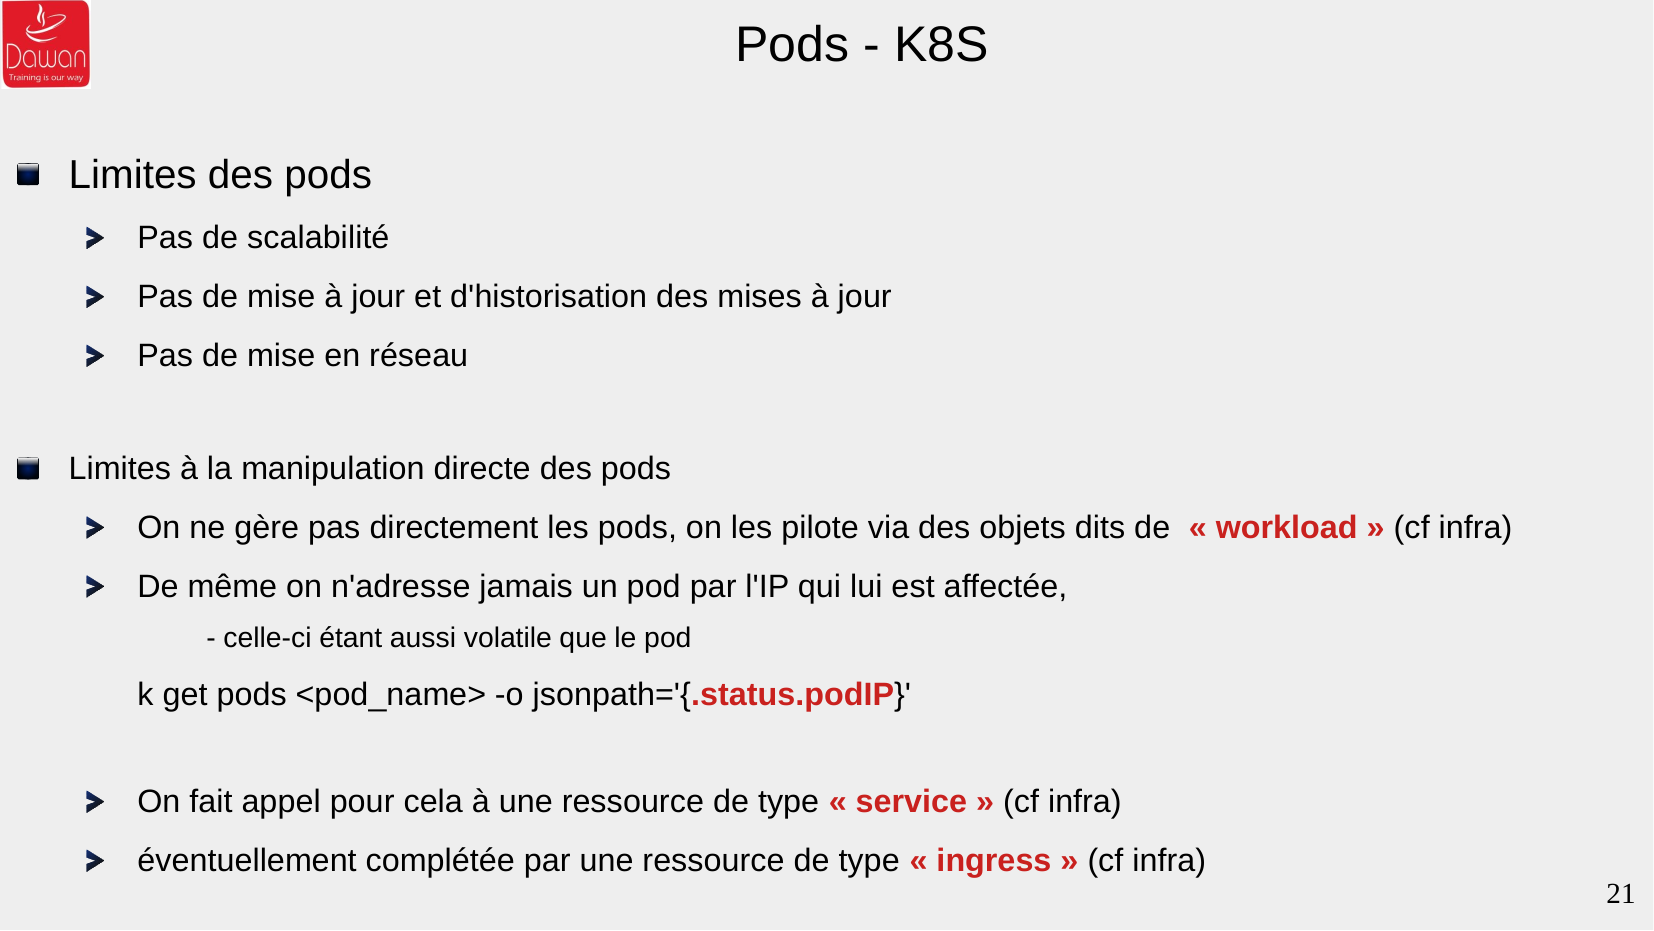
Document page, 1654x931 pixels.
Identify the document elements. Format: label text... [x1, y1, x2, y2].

list Limites des pods Pas de scalabilité Pas de mise à jour et d'historisation des mises à jour Pas de mise en réseau Limites à la manipulation directe des pods On ne gère pas directement les pods, on les pilote via des objets dits de « workload » (cf infra) De même on n'adresse jamais un pod par l'IP qui lui est affectée, - celle-ci étant aussi volatile que le pod k get pods <pod_name> -o jsonpath='{.status.podIP}' On fait appel pour cela à une ressource de type « service » (cf infra) éventuellement complétée par une ressource de type « ingress » (cf infra) [0, 88, 1654, 886]
picture [1, 0, 91, 88]
title Pods - K8S [366, 0, 1287, 88]
